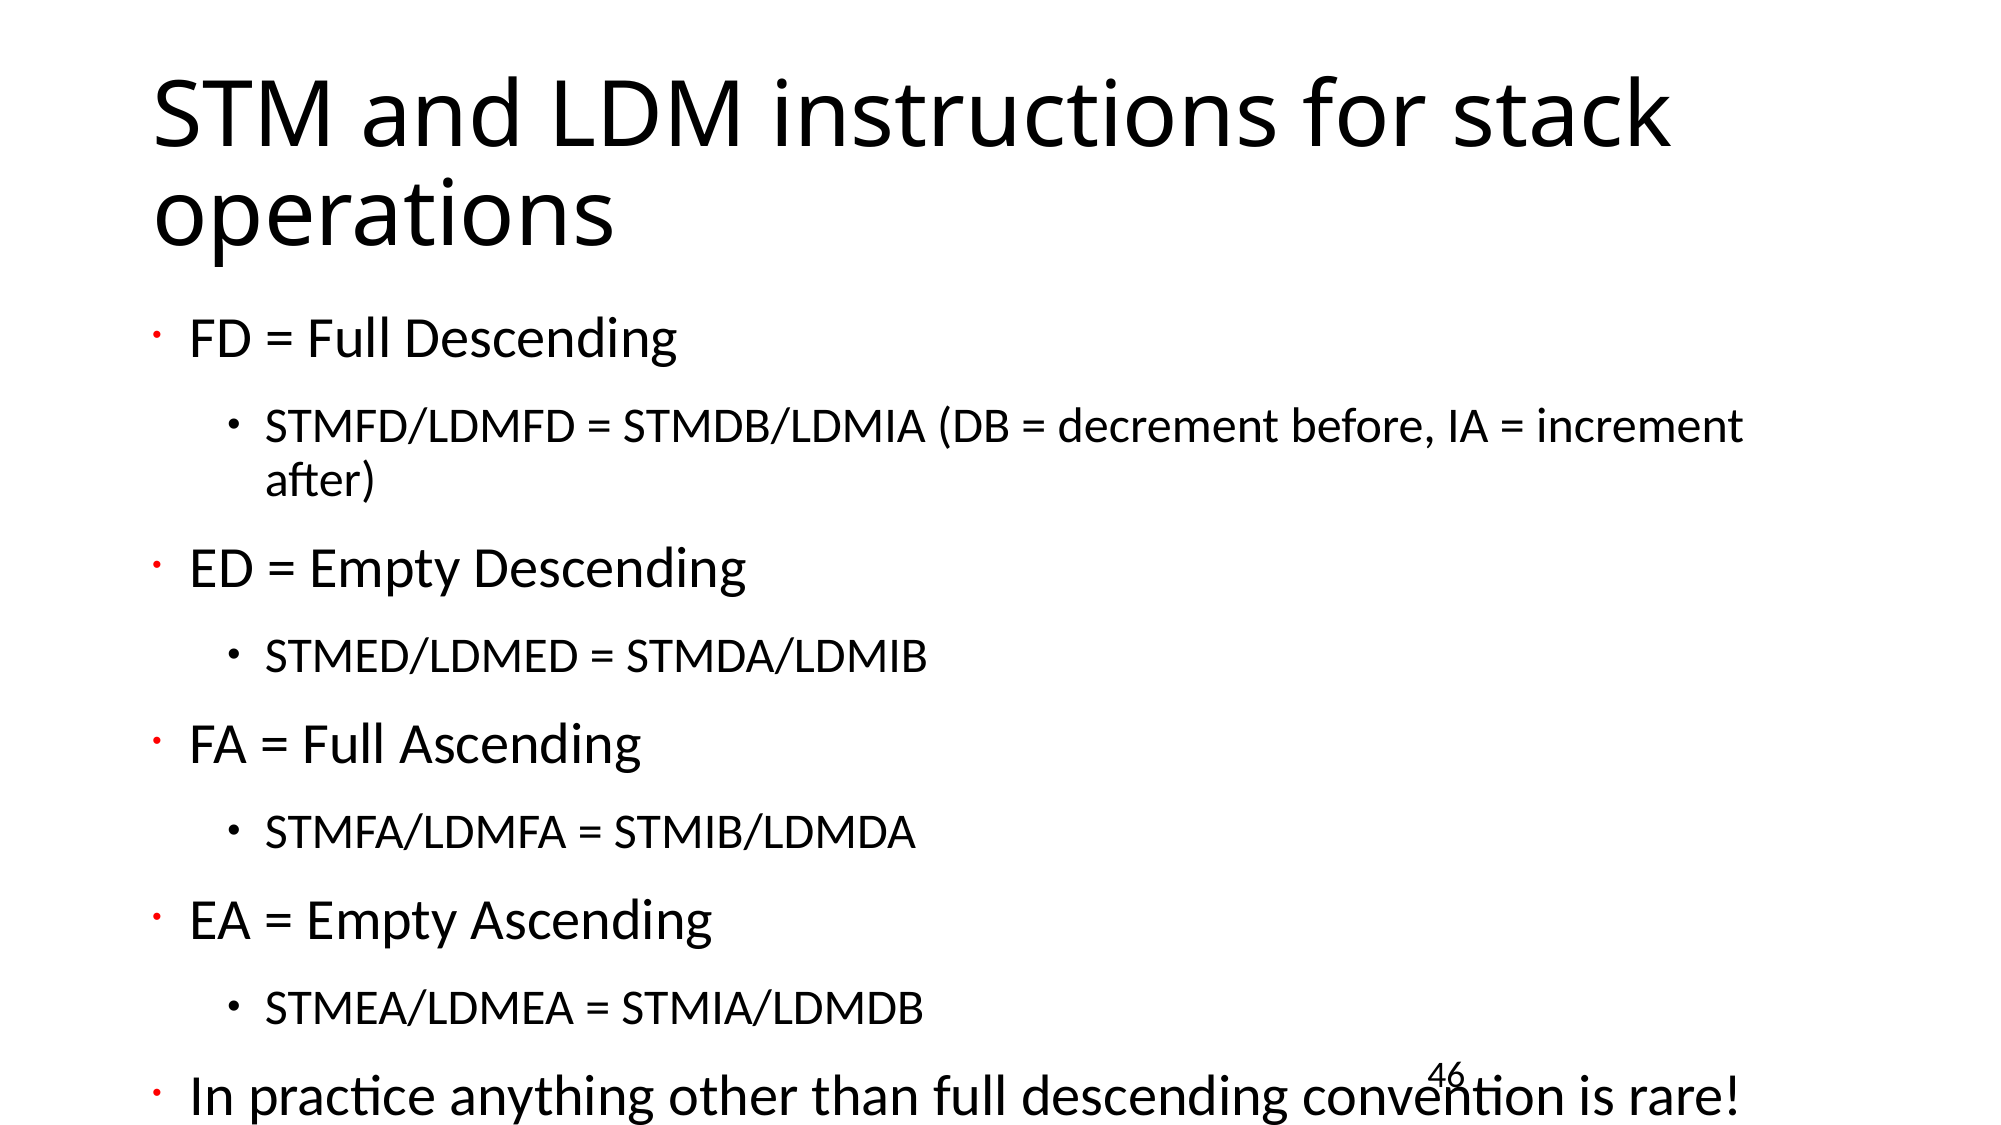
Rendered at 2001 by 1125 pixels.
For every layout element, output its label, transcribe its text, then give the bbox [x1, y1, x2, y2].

title STM and LDM instructions for stack operations [137, 59, 1863, 278]
slide_number <number> [1412, 1042, 1863, 1103]
list FD = Full Descending STMFD/LDMFD = STMDB/LDMIA (DB = decrement before, IA = increment after) ED = Empty Descending STMED/LDMED = STMDA/LDMIB FA = Full Ascending STMFA/LDMFA = STMIB/LDMDA EA = Empty Ascending STMEA/LDMEA = STMIA/LDMDB In practice anything other than full descending convention is rare! [137, 299, 1863, 1014]
